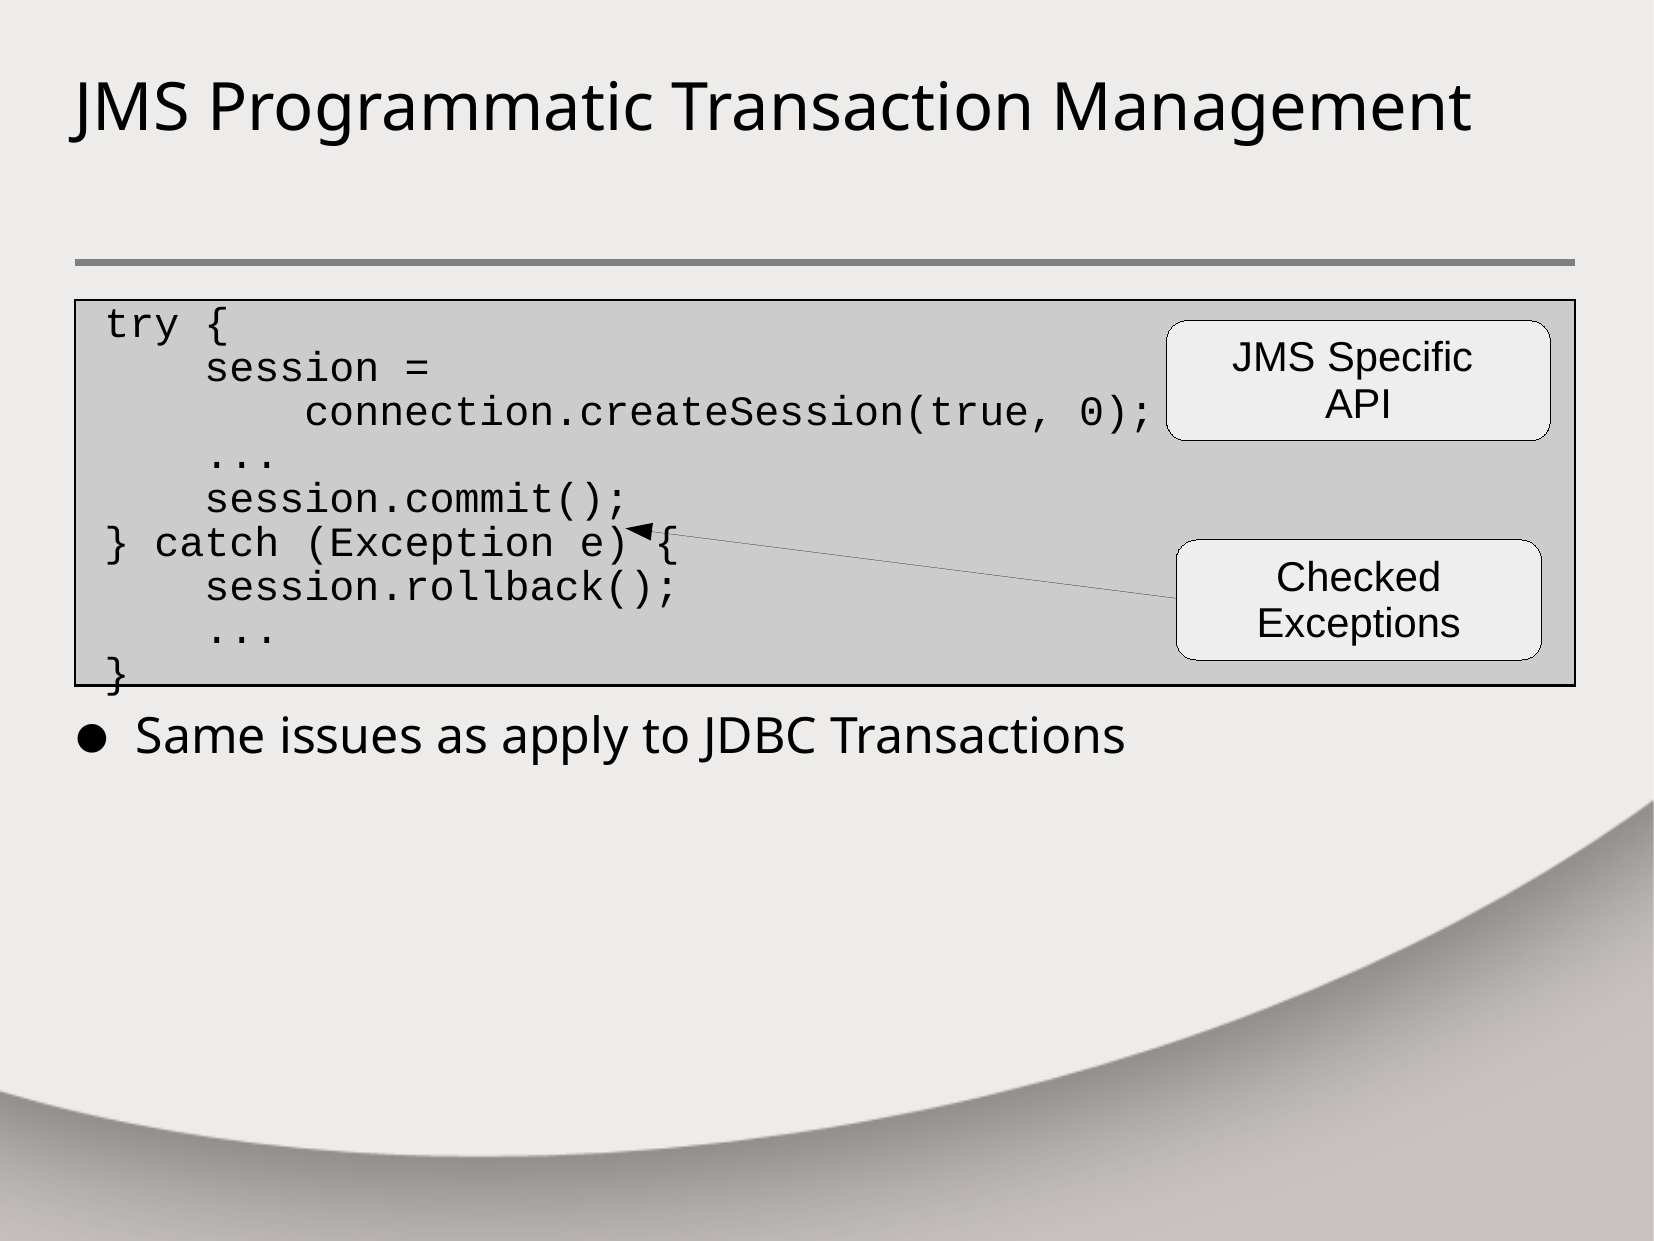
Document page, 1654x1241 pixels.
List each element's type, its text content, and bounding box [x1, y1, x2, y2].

title JMS Programmatic Transaction Management [74, 75, 1575, 226]
list Same issues as apply to JDBC Transactions [75, 300, 1576, 1163]
picture [0, 0, 1654, 1241]
